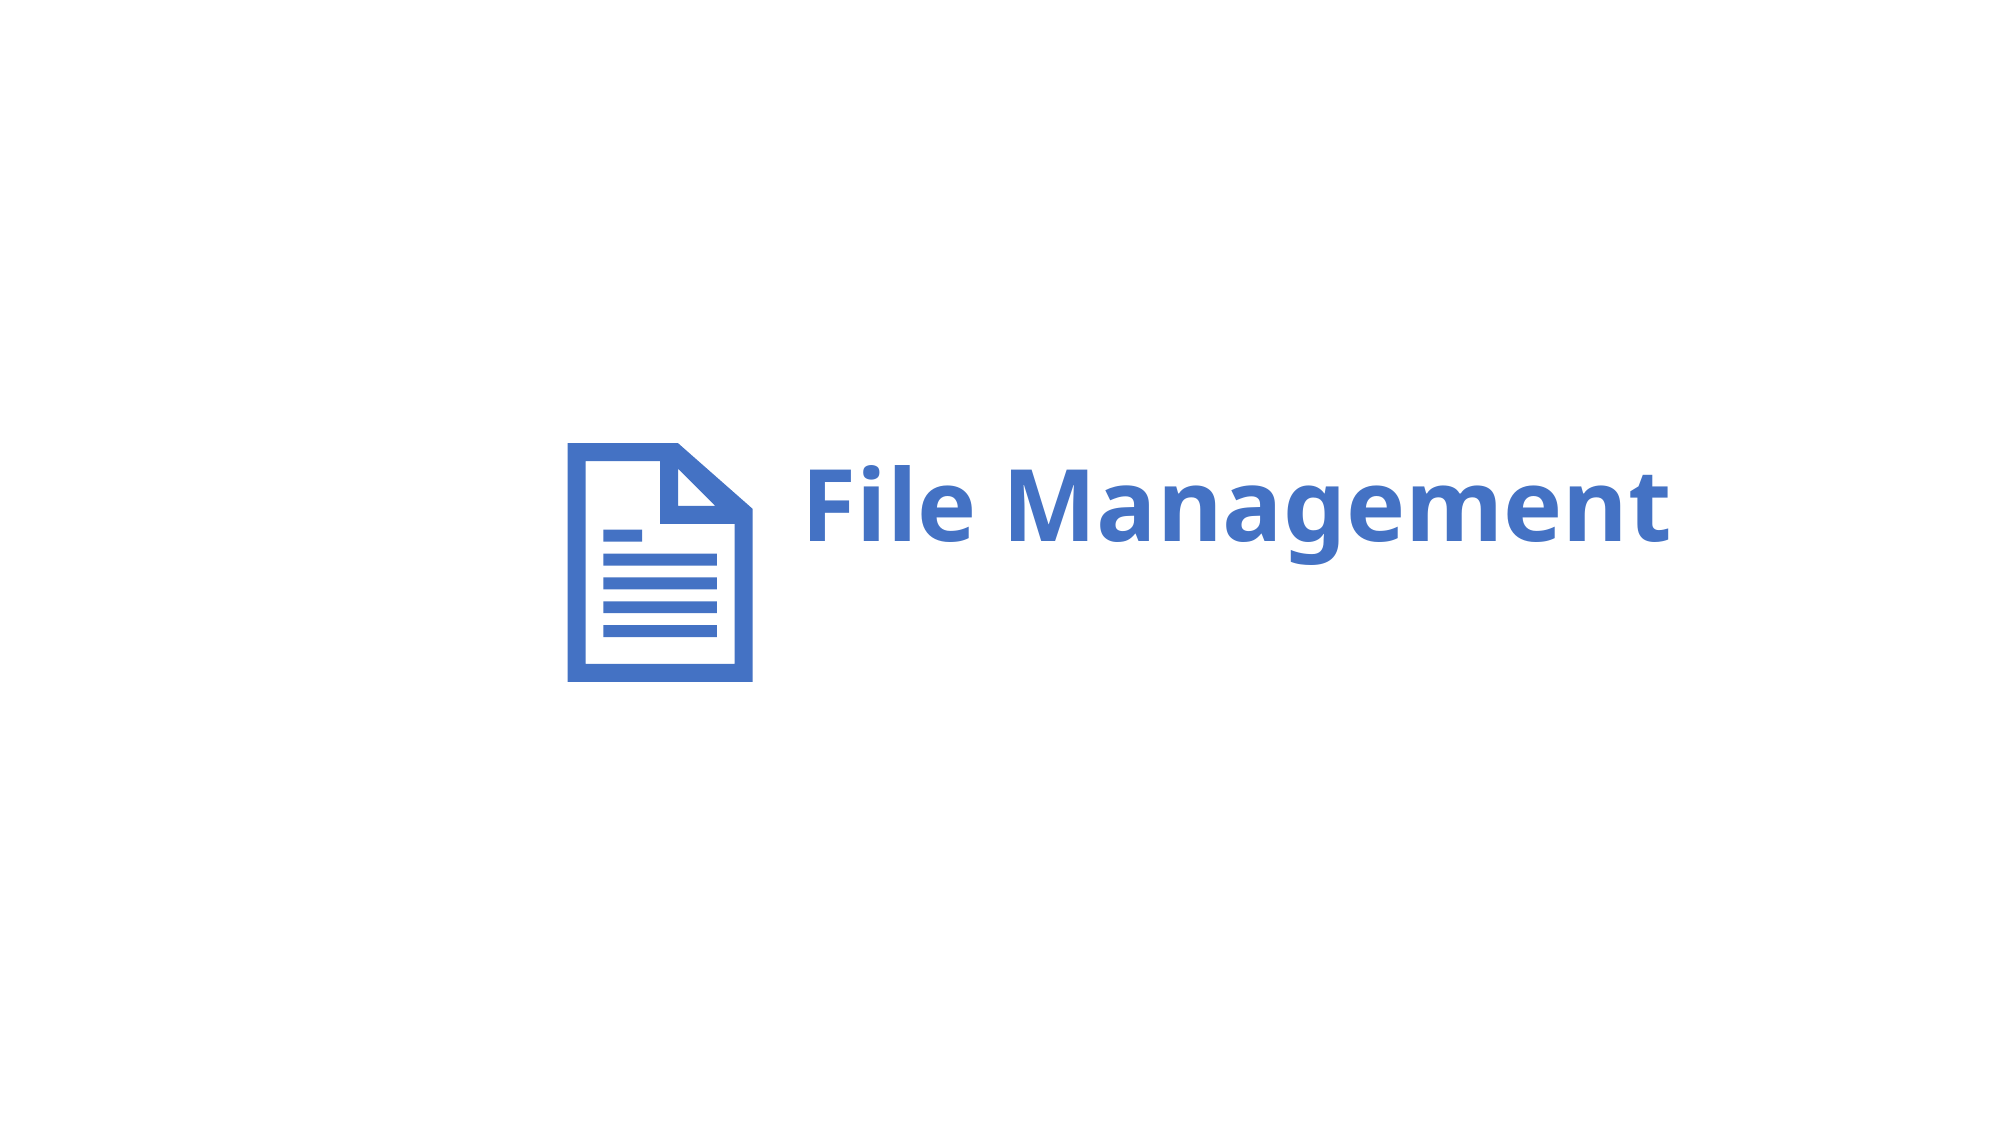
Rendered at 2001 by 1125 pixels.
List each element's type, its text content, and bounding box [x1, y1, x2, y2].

picture [515, 417, 805, 708]
text_box File Management [786, 433, 1728, 692]
